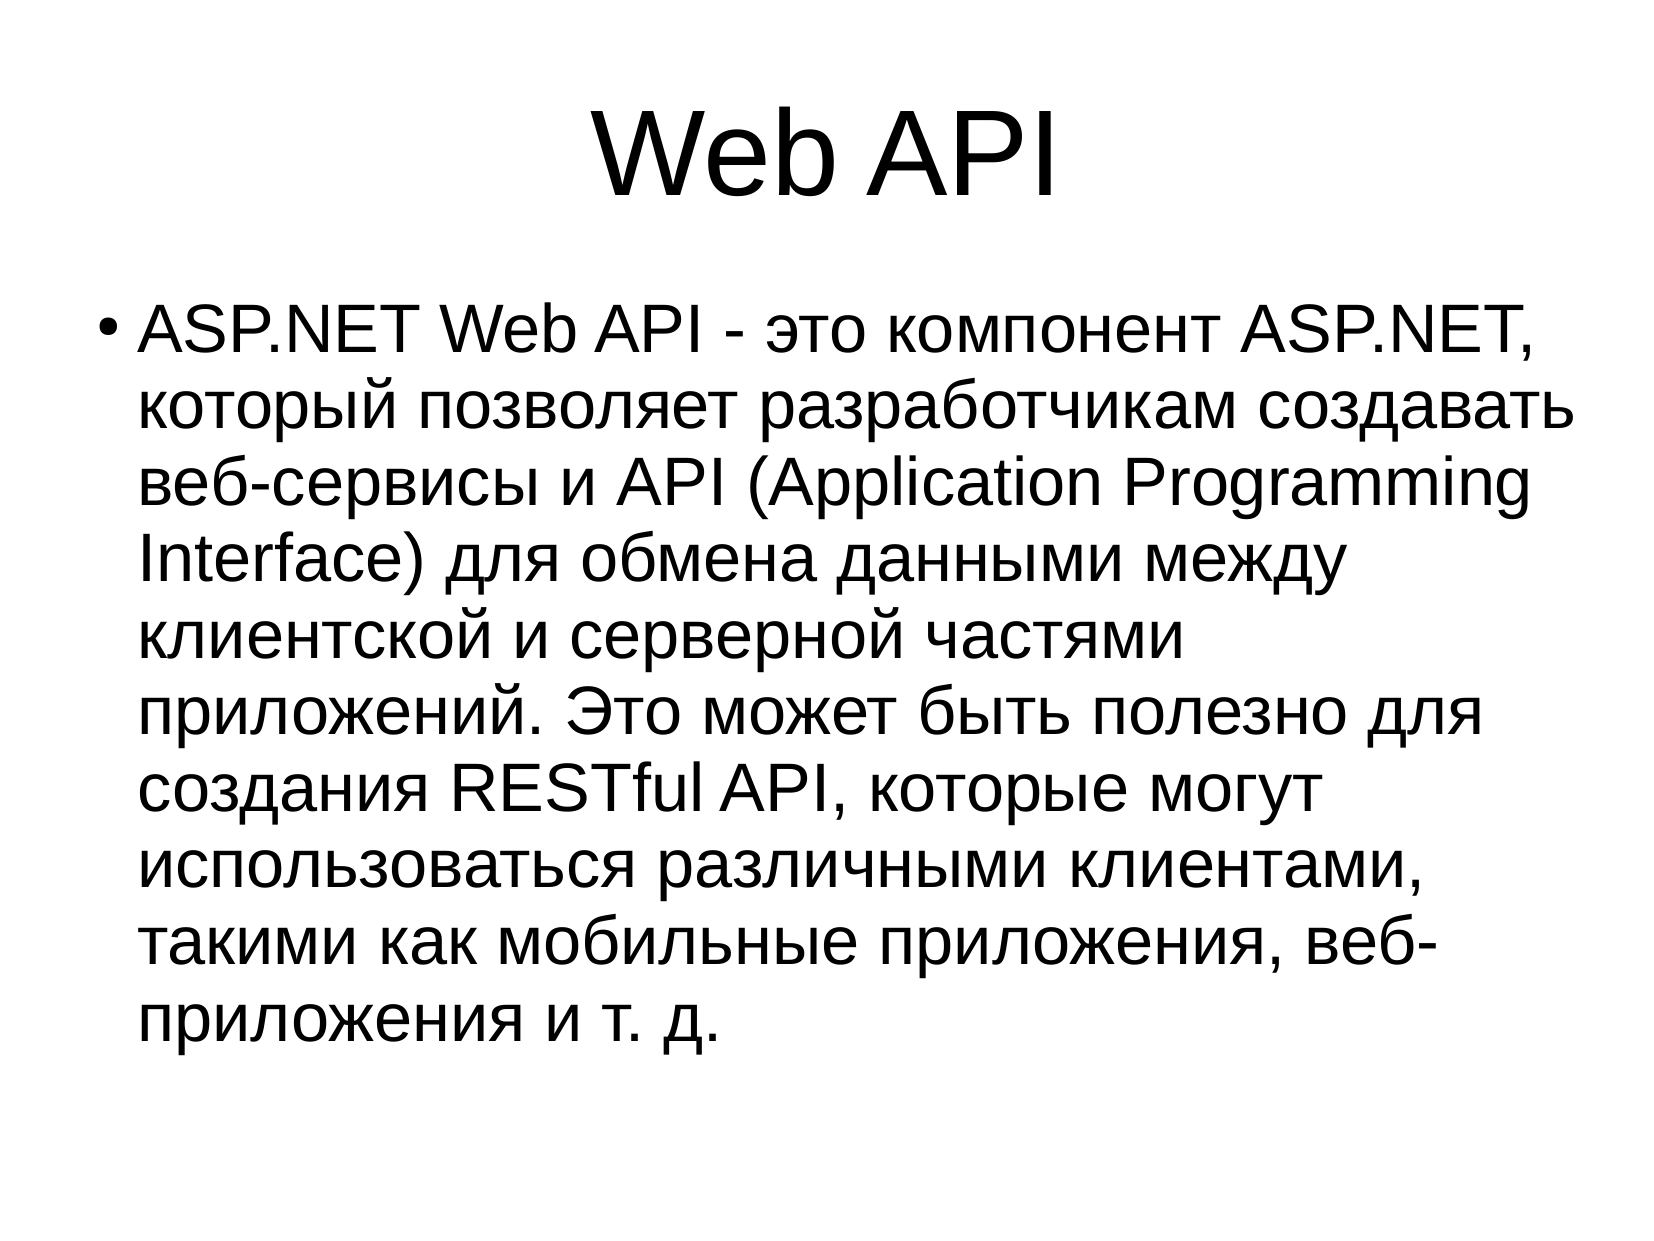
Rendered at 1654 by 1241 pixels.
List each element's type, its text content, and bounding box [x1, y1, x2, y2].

list ASP.NET Web API - это компонент ASP.NET, который позволяет разработчикам создавать веб-сервисы и API (Application Programming Interface) для обмена данными между клиентской и серверной частями приложений. Это может быть полезно для создания RESTful API, которые могут использоваться различными клиентами, такими как мобильные приложения, веб-приложения и т. д. [82, 290, 1595, 1063]
title Web API [82, 49, 1571, 257]
